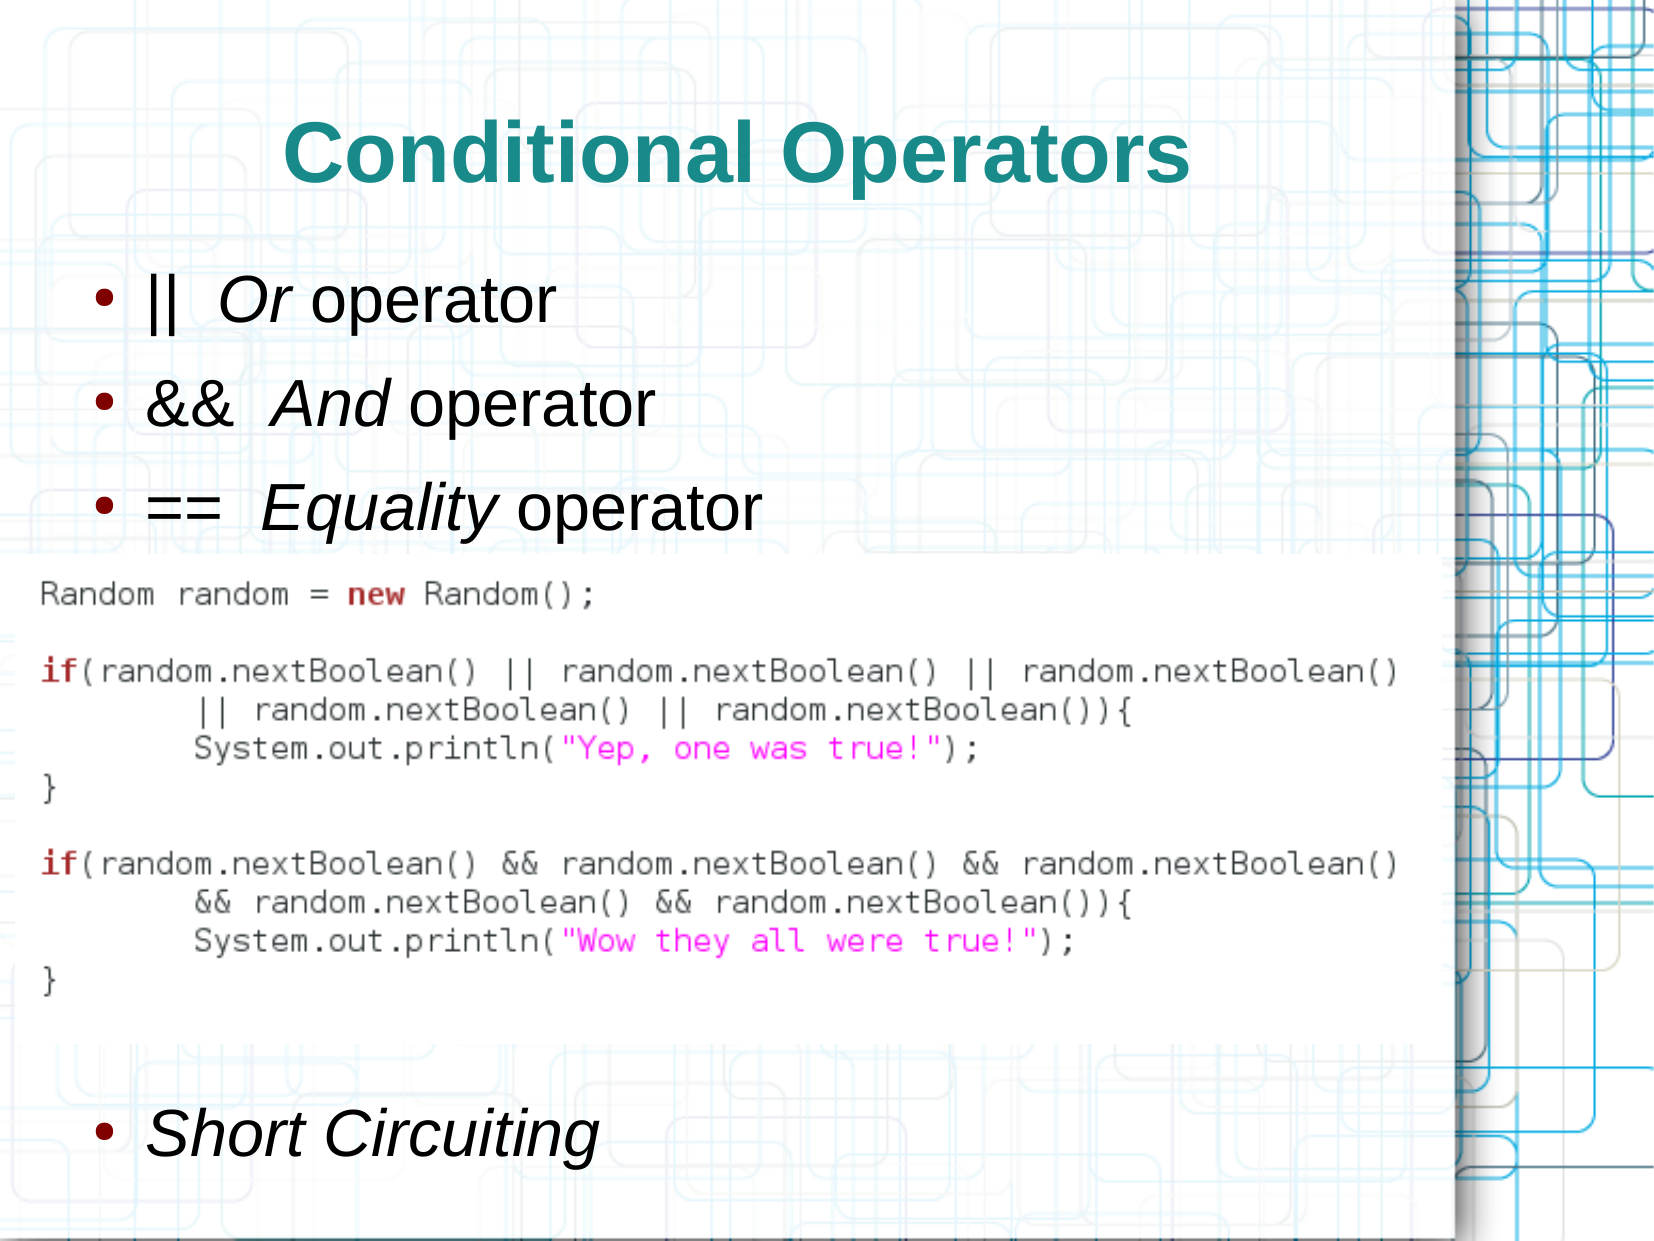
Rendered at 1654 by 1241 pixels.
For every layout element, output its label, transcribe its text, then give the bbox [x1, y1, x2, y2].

list || Or operator && And operator == Equality operator Short Circuiting [75, 261, 1410, 554]
title Conditional Operators [59, 49, 1418, 257]
list || Or operator && And operator == Equality operator Short Circuiting [75, 1044, 1410, 1171]
picture [0, 0, 1654, 1241]
